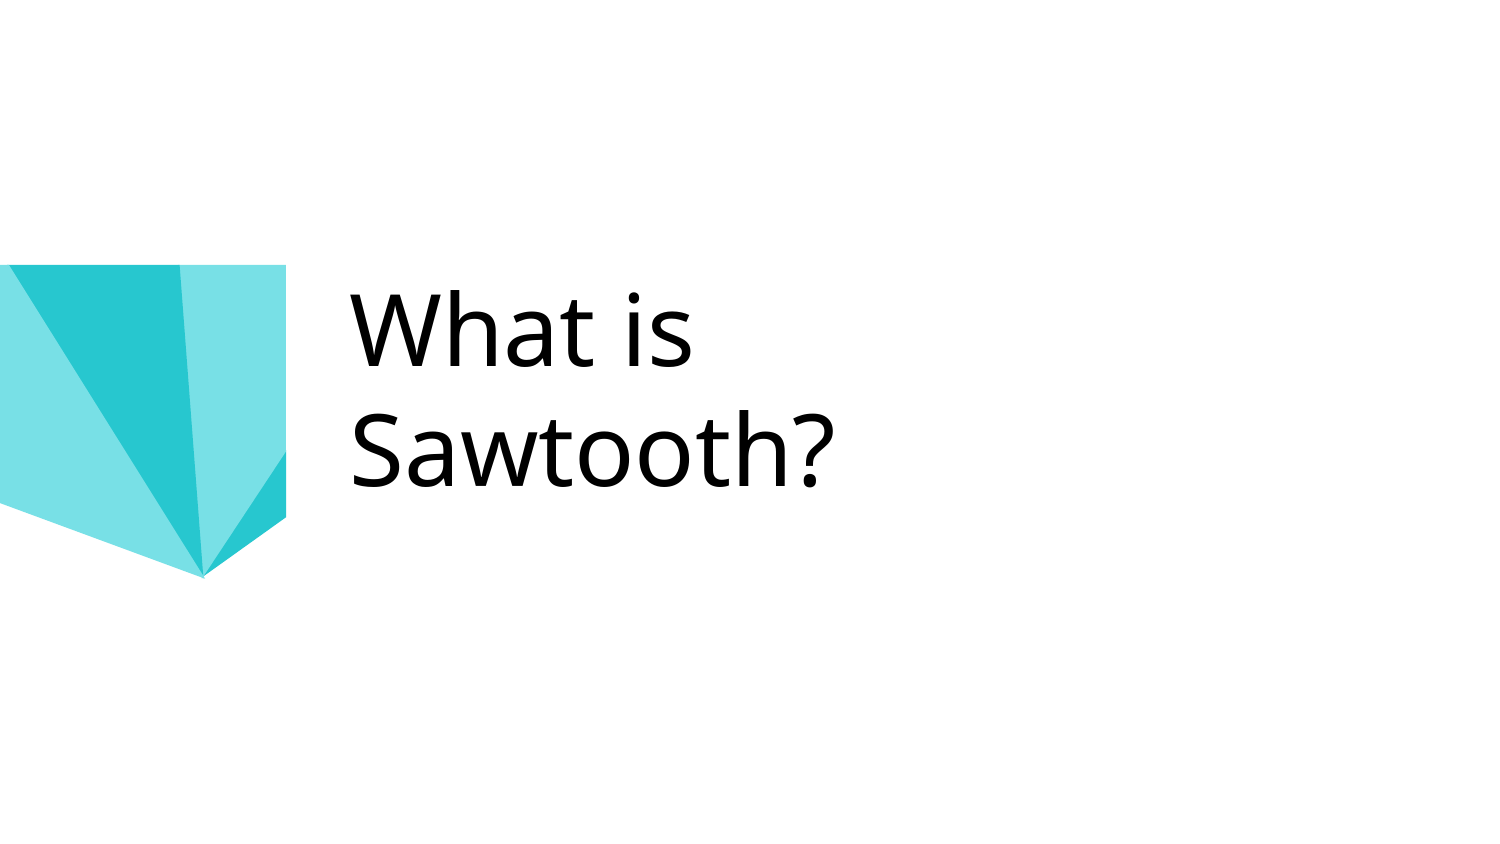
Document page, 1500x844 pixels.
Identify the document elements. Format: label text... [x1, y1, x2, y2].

text_box [0, 264, 287, 579]
title What is Sawtooth? [334, 251, 965, 539]
